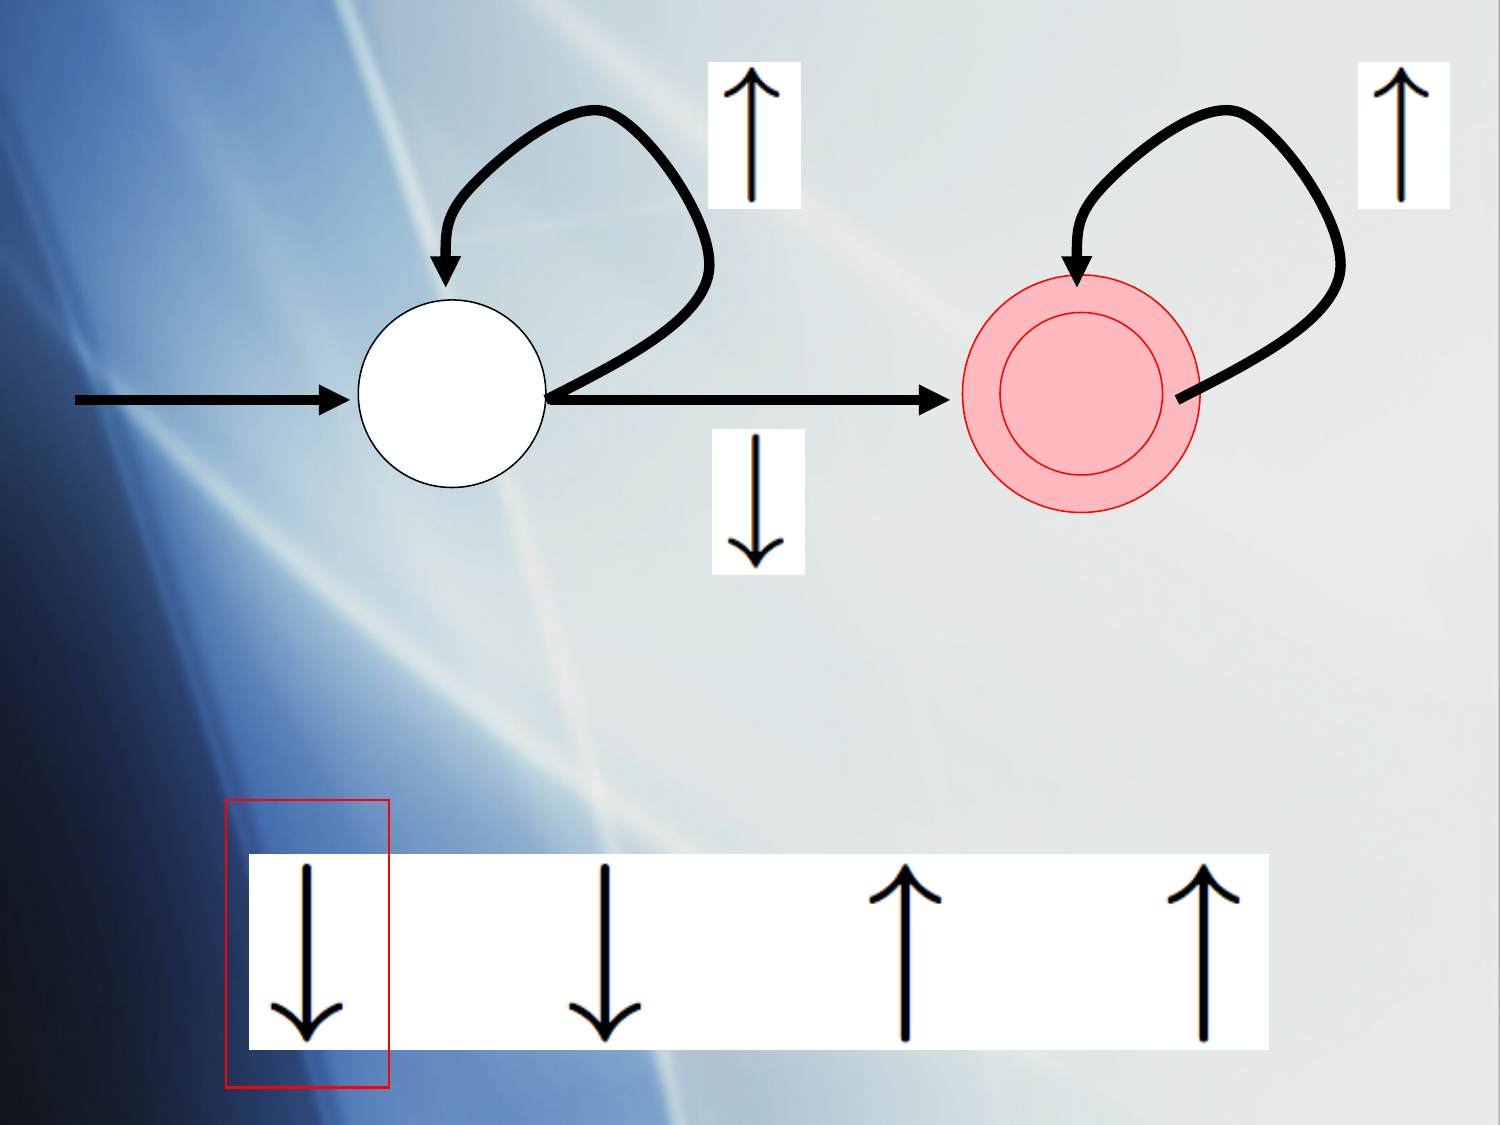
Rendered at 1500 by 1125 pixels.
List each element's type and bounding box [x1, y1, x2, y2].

text_box [962, 275, 1201, 513]
picture [0, 0, 1500, 1125]
text_box [358, 299, 546, 488]
